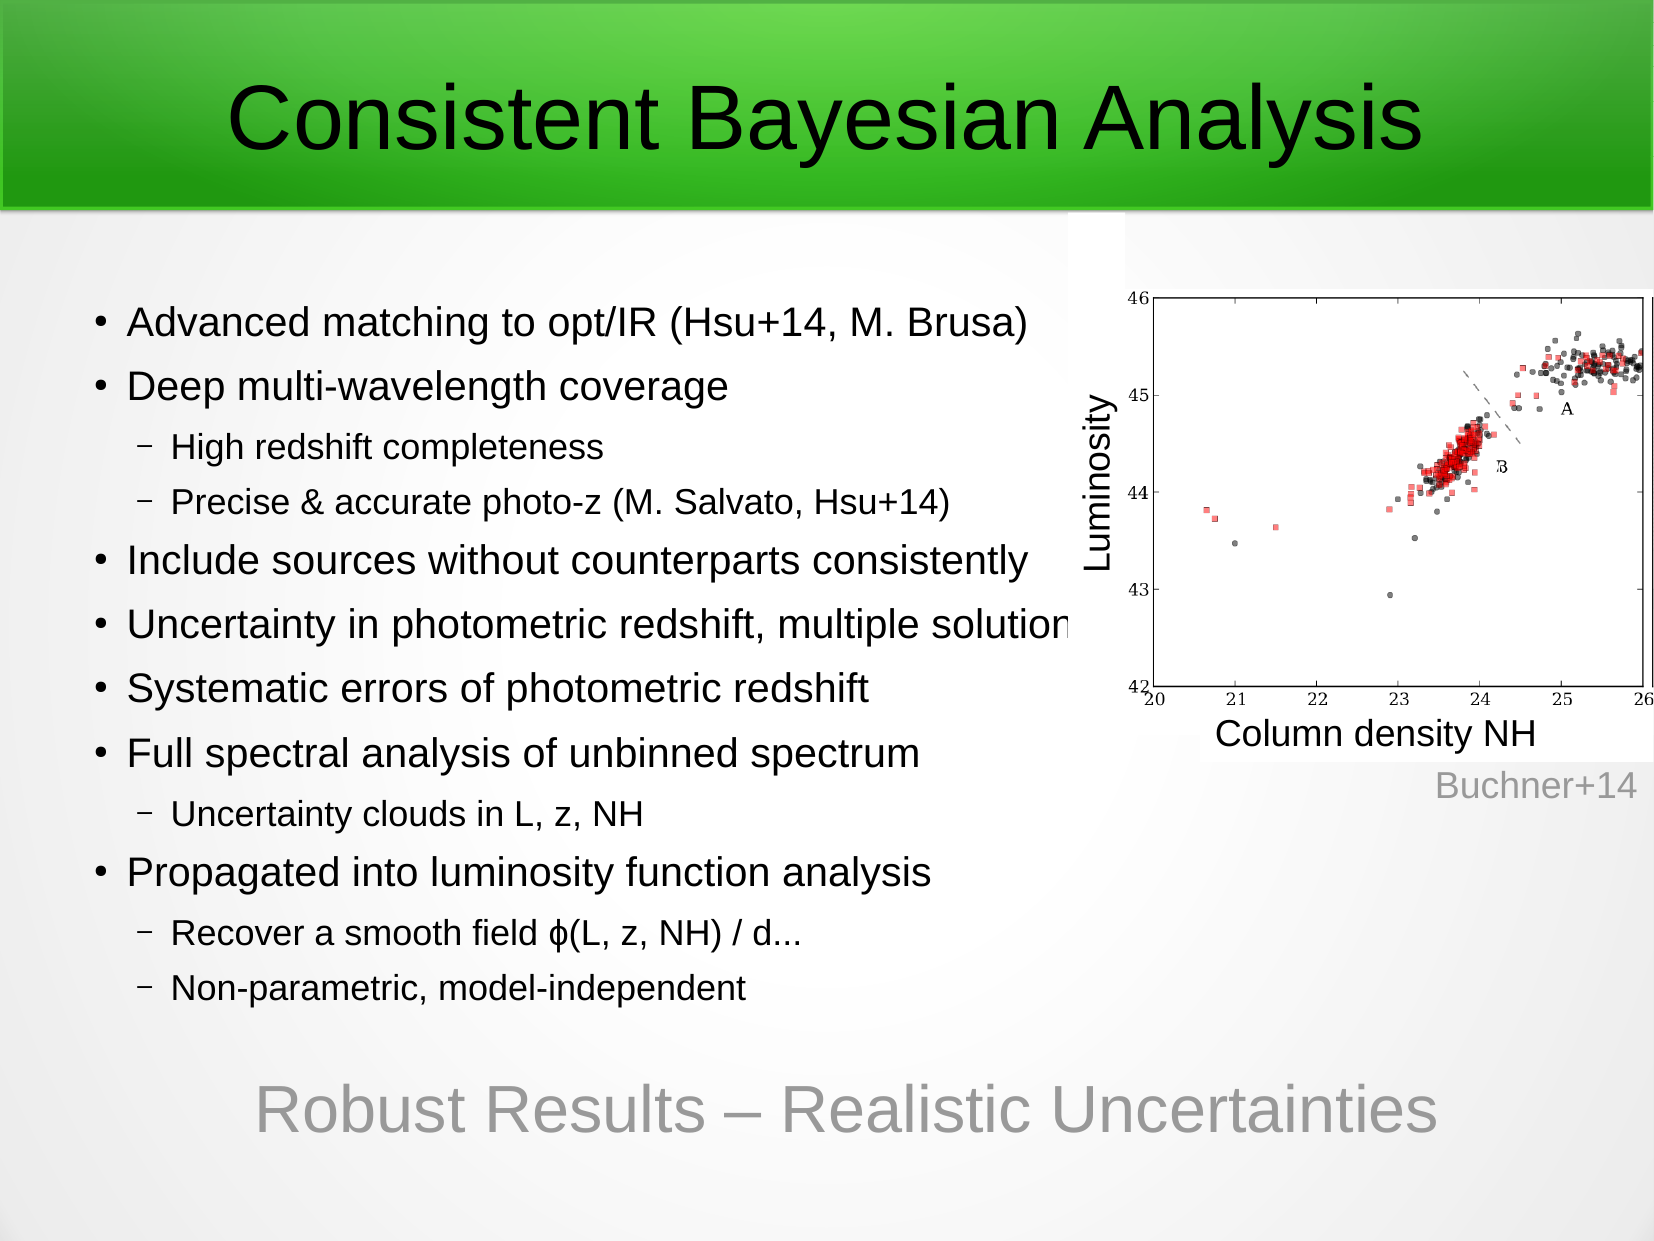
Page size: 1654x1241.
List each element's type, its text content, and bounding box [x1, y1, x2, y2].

list Advanced matching to opt/IR (Hsu+14, M. Brusa) Deep multi-wavelength coverage High redshift completeness Precise & accurate photo-z (M. Salvato, Hsu+14) Include sources without counterparts consistently Uncertainty in photometric redshift, multiple solutions Systematic errors of photometric redshift Full spectral analysis of unbinned spectrum Uncertainty clouds in L, z, NH Propagated into luminosity function analysis Recover a smooth field ϕ(L, z, NH) / d... Non-parametric, model-independent [82, 299, 1571, 1019]
title Consistent Bayesian Analysis [82, 47, 1571, 189]
text_box Buchner+14 [1384, 757, 1653, 815]
text_box Column density NH [1200, 705, 1654, 762]
picture [1126, 289, 1654, 736]
text_box Luminosity [1068, 212, 1126, 757]
text_box Robust Results – Realistic Uncertainties [75, 1065, 1621, 1171]
